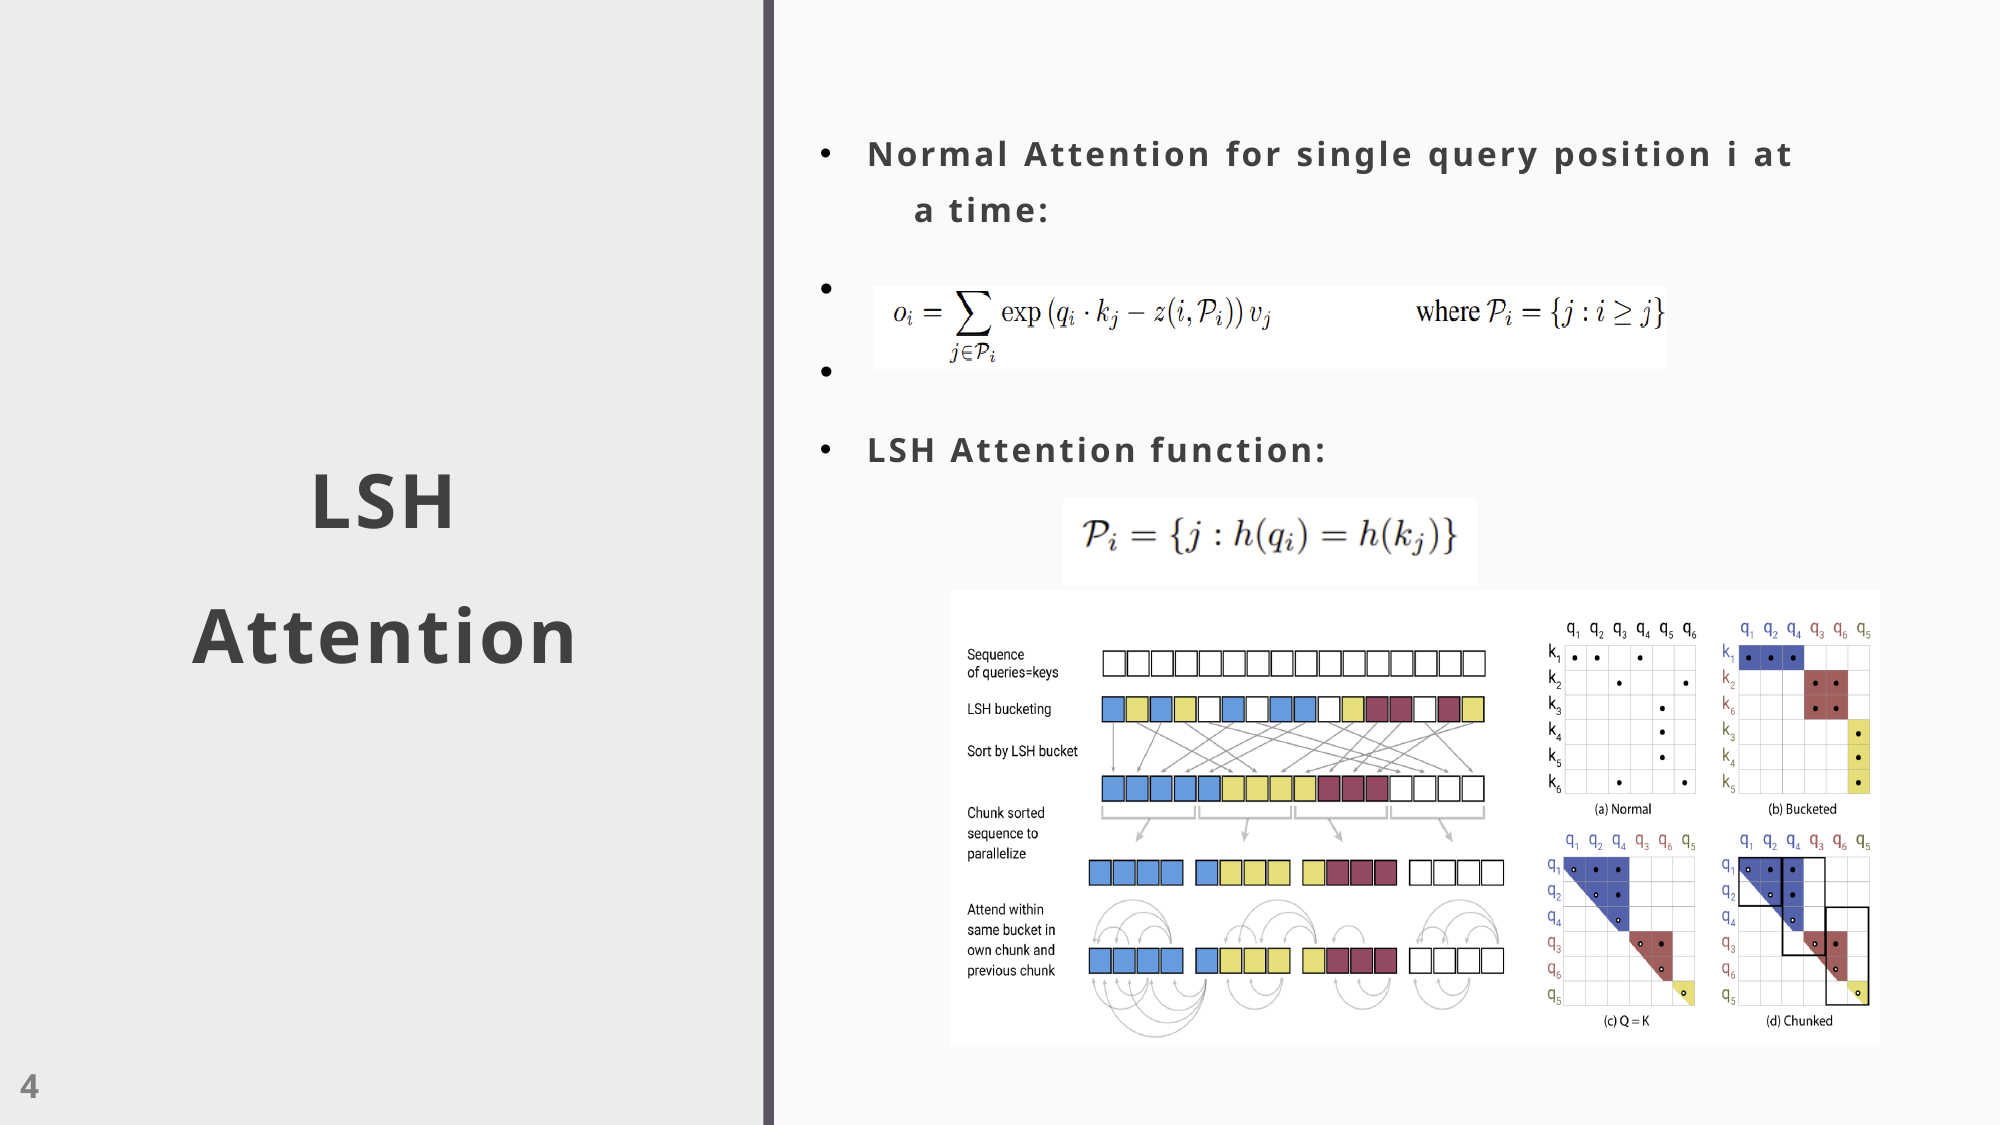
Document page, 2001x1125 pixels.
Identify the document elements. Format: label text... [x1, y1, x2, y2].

text_box 4 [5, 1058, 112, 1114]
title LSH Attention [105, 115, 666, 969]
picture [1063, 498, 1477, 586]
picture [950, 590, 1880, 1047]
picture [873, 286, 1667, 369]
list Normal Attention for single query position i at a time: LSH Attention function: [802, 20, 1815, 563]
